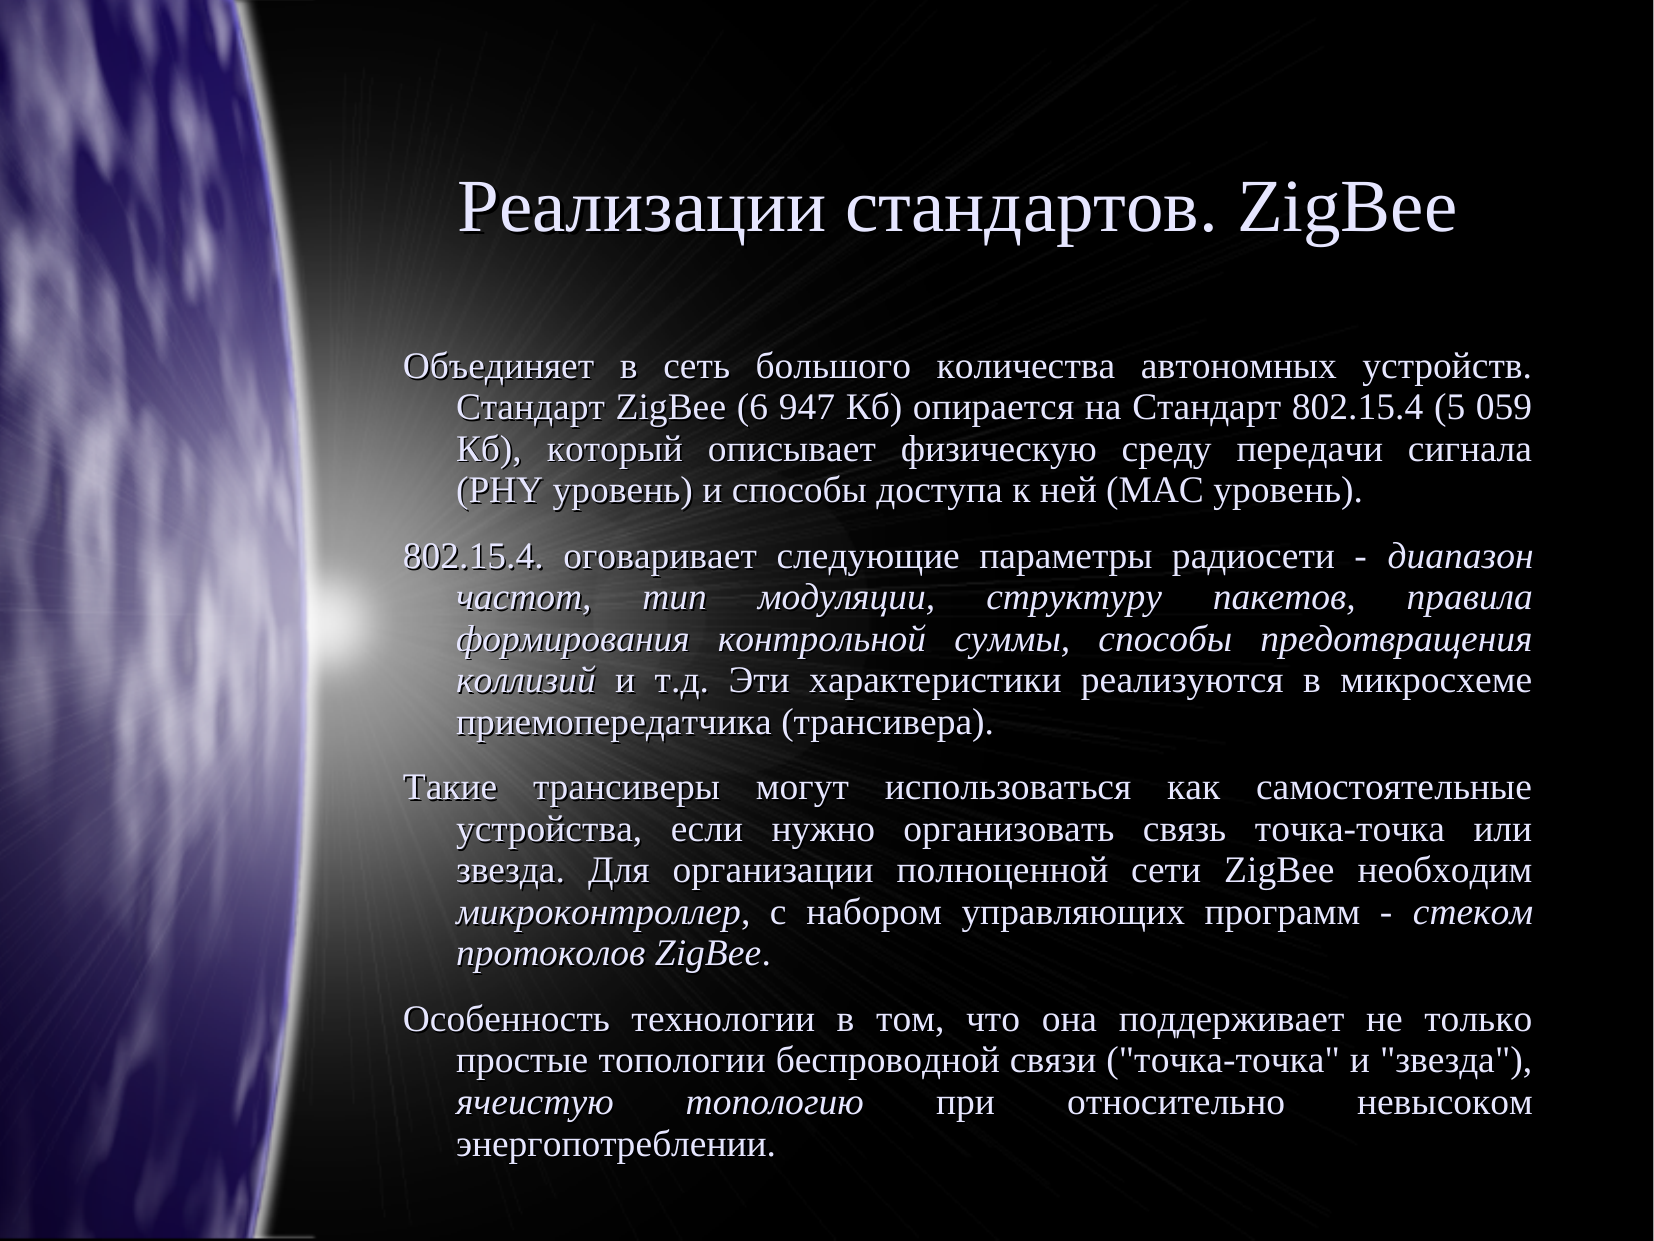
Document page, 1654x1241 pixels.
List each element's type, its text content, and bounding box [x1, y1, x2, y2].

picture [0, 0, 1654, 1241]
title Реализации стандартов. ZigBee [383, 110, 1534, 303]
list Объединяет в сеть большого количества автономных устройств. Cтандарт ZigBee (6 947 Кб) опирается на Стандарт 802.15.4 (5 059 Кб), который описывает физическую среду передачи сигнала (PHY уровень) и способы доступа к ней (MAC уровень). 802.15.4. оговаривает следующие параметры радиосети - диапазон частот, тип модуляции, структуру пакетов, правила формирования контрольной суммы, способы предотвращения коллизий и т.д. Эти характеристики реализуются в микросхеме приемопередатчика (трансивера). Такие трансиверы могут использоваться как самостоятельные устройства, если нужно организовать связь точка-точка или звезда. Для организации полноценной сети ZigBee необходим микроконтроллер, с набором управляющих программ - стеком протоколов ZigBee. Особенность технологии в том, что она поддерживает не только простые топологии беспроводной связи ("точка-точка" и "звезда"), ячеистую топологию при относительно невысоком энергопотреблении. [385, 344, 1534, 1183]
